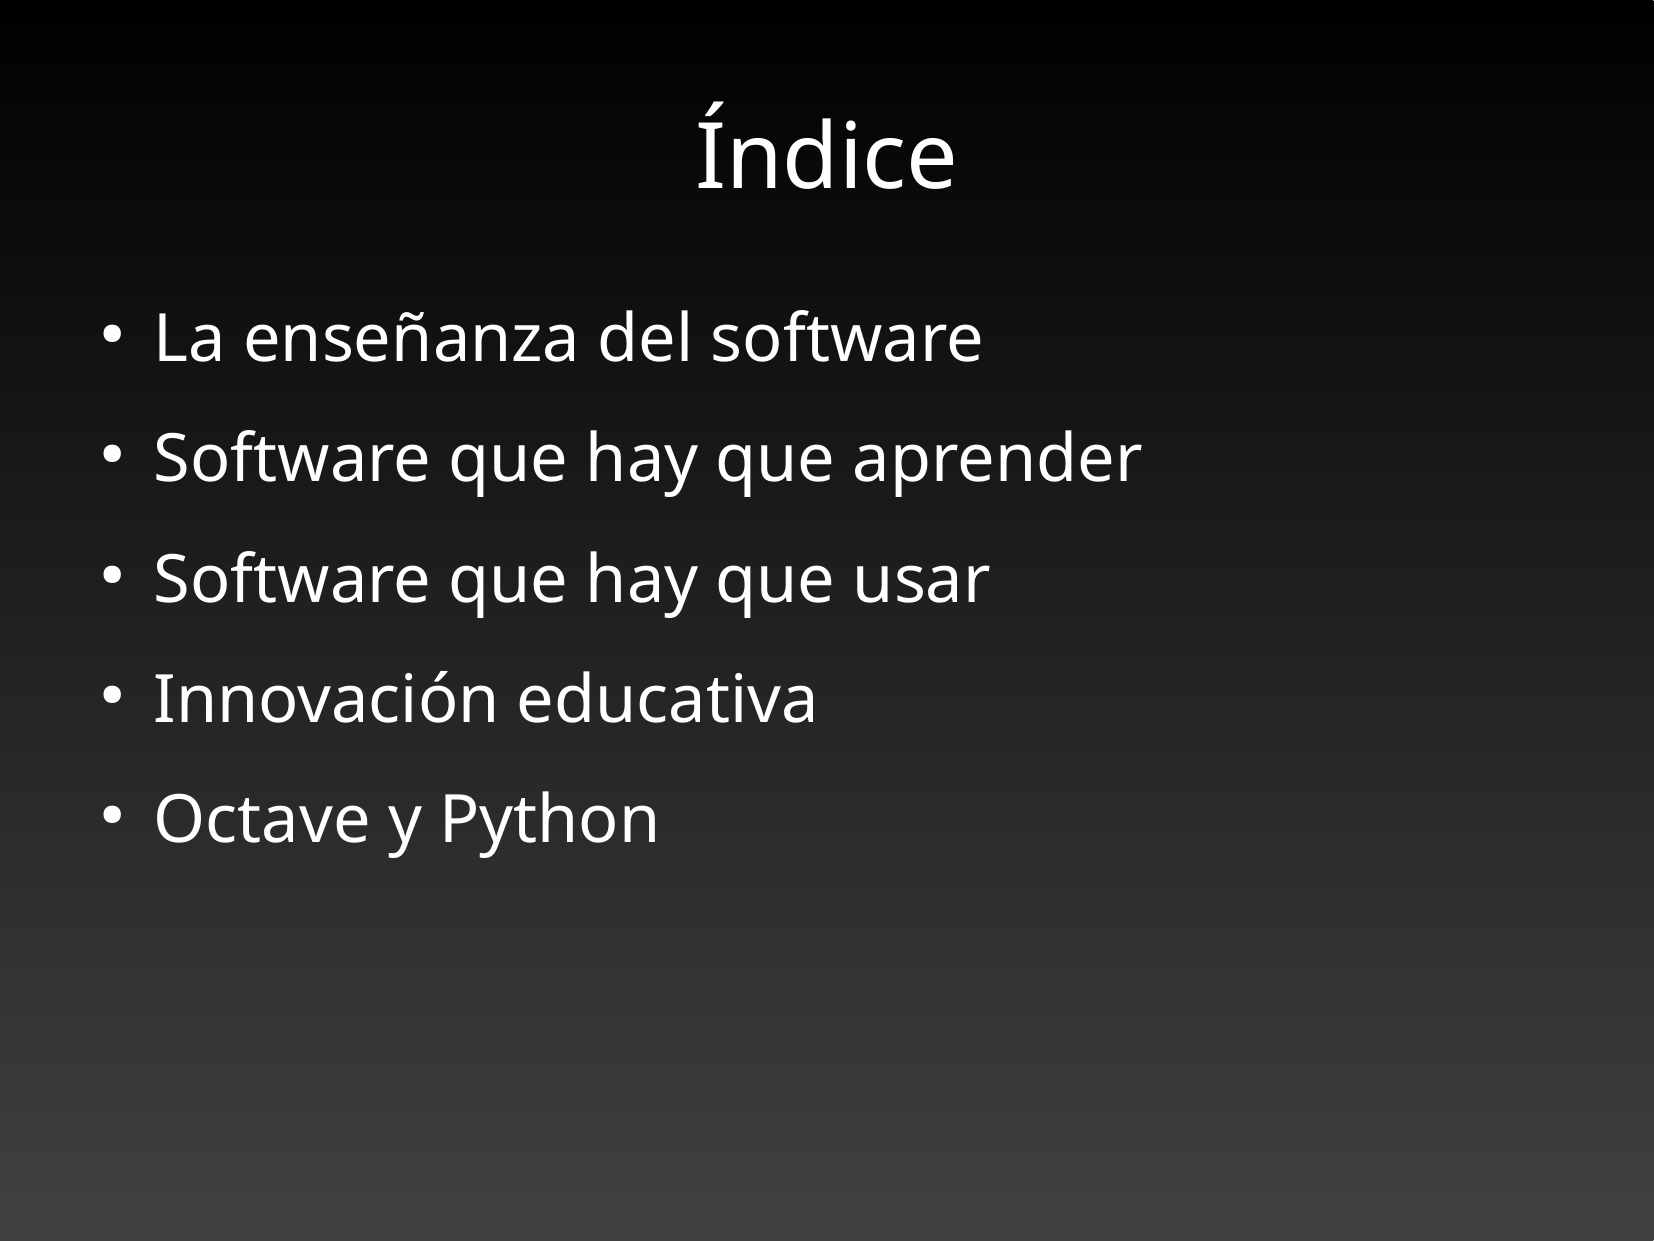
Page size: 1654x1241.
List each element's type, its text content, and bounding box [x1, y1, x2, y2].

list La enseñanza del software Software que hay que aprender Software que hay que usar Innovación educativa Octave y Python [82, 290, 1571, 1109]
title Índice [82, 56, 1571, 250]
